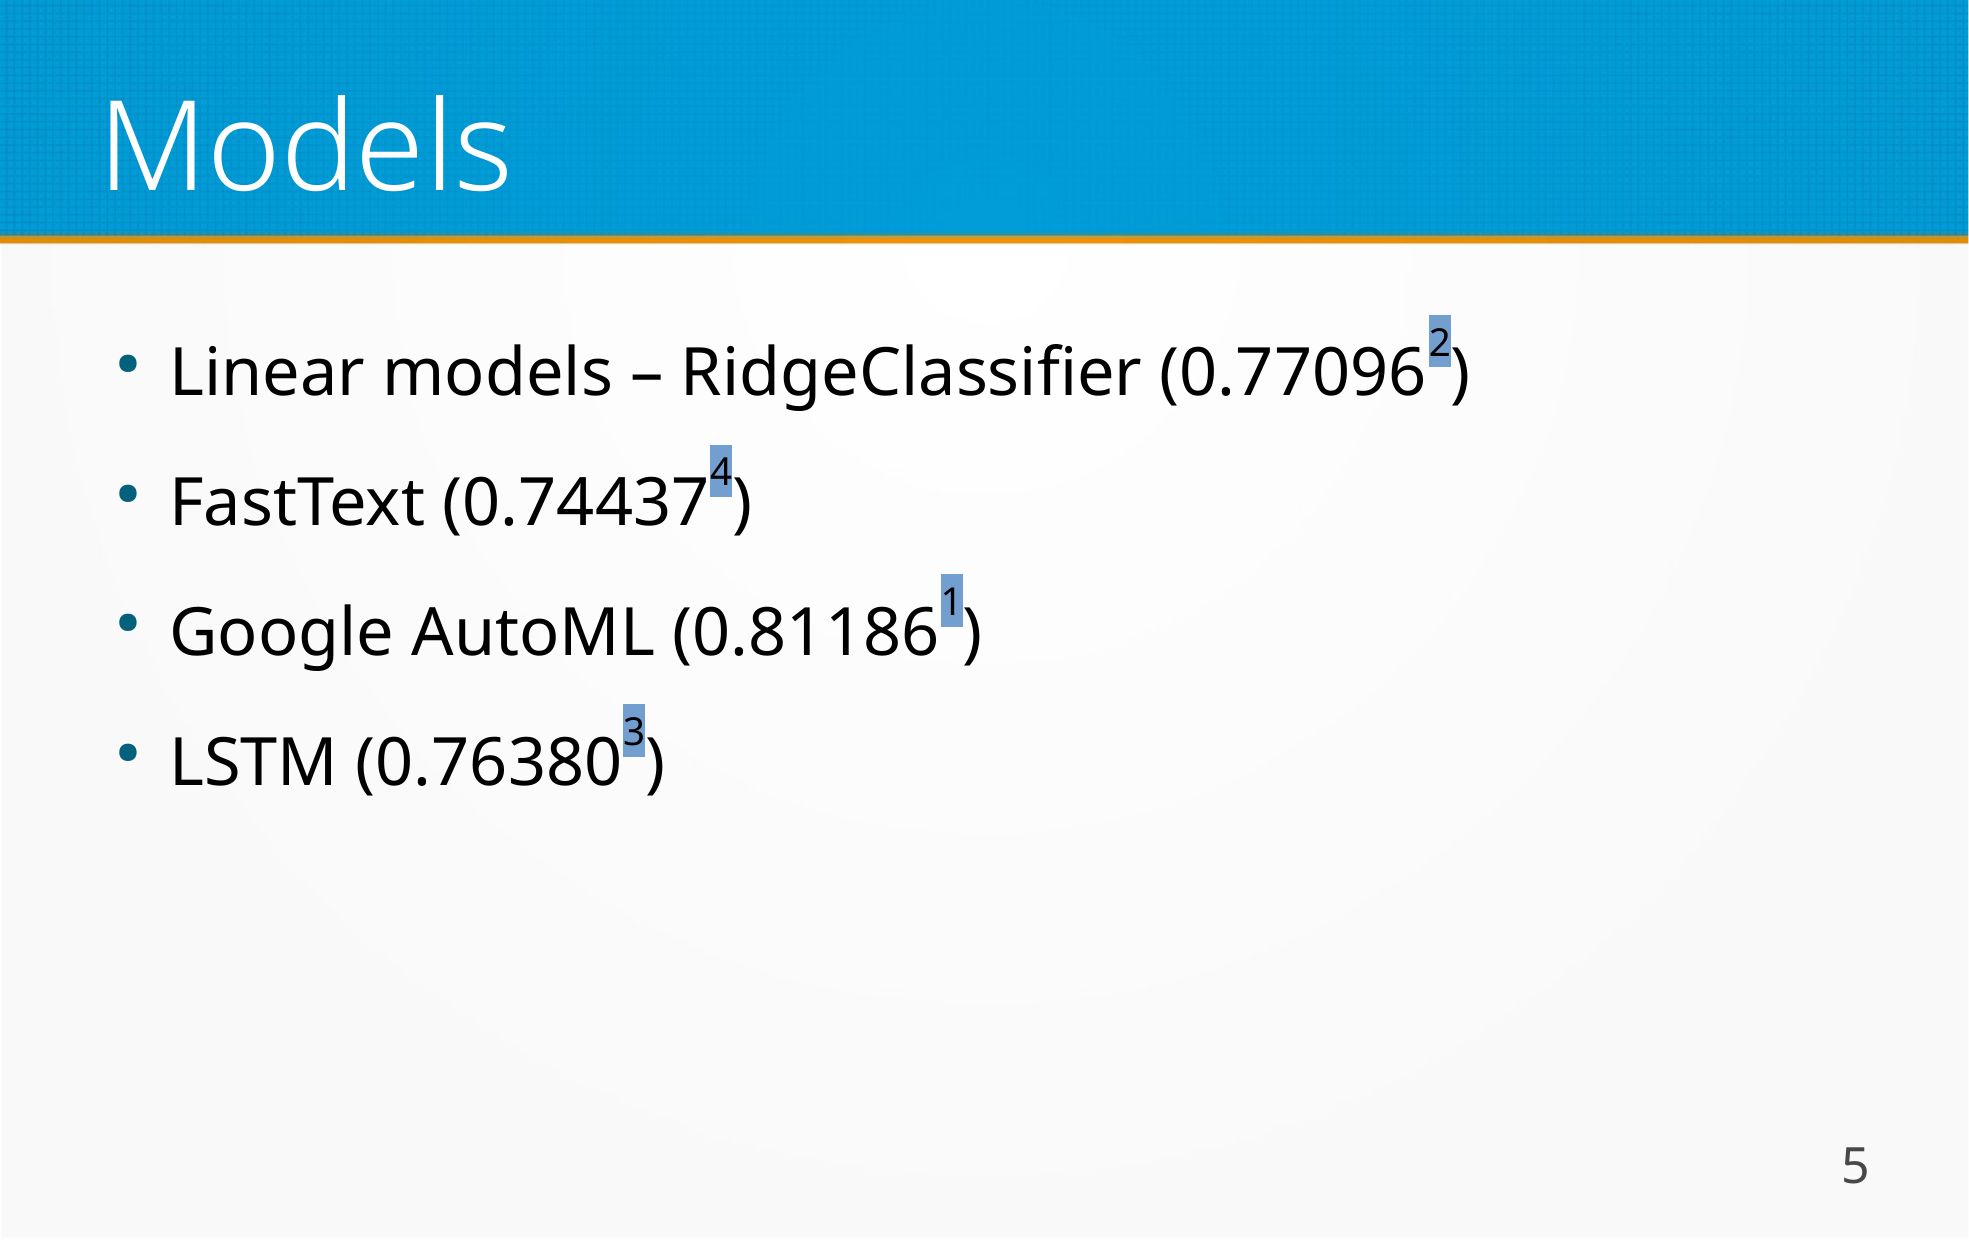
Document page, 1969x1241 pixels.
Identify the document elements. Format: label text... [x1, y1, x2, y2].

title Models [98, 19, 1870, 227]
list Linear models – RidgeClassifier (0.770962) FastText (0.744374) Google AutoML (0.811861) LSTM (0.763803) [98, 315, 1861, 1081]
picture [0, 233, 1969, 1241]
